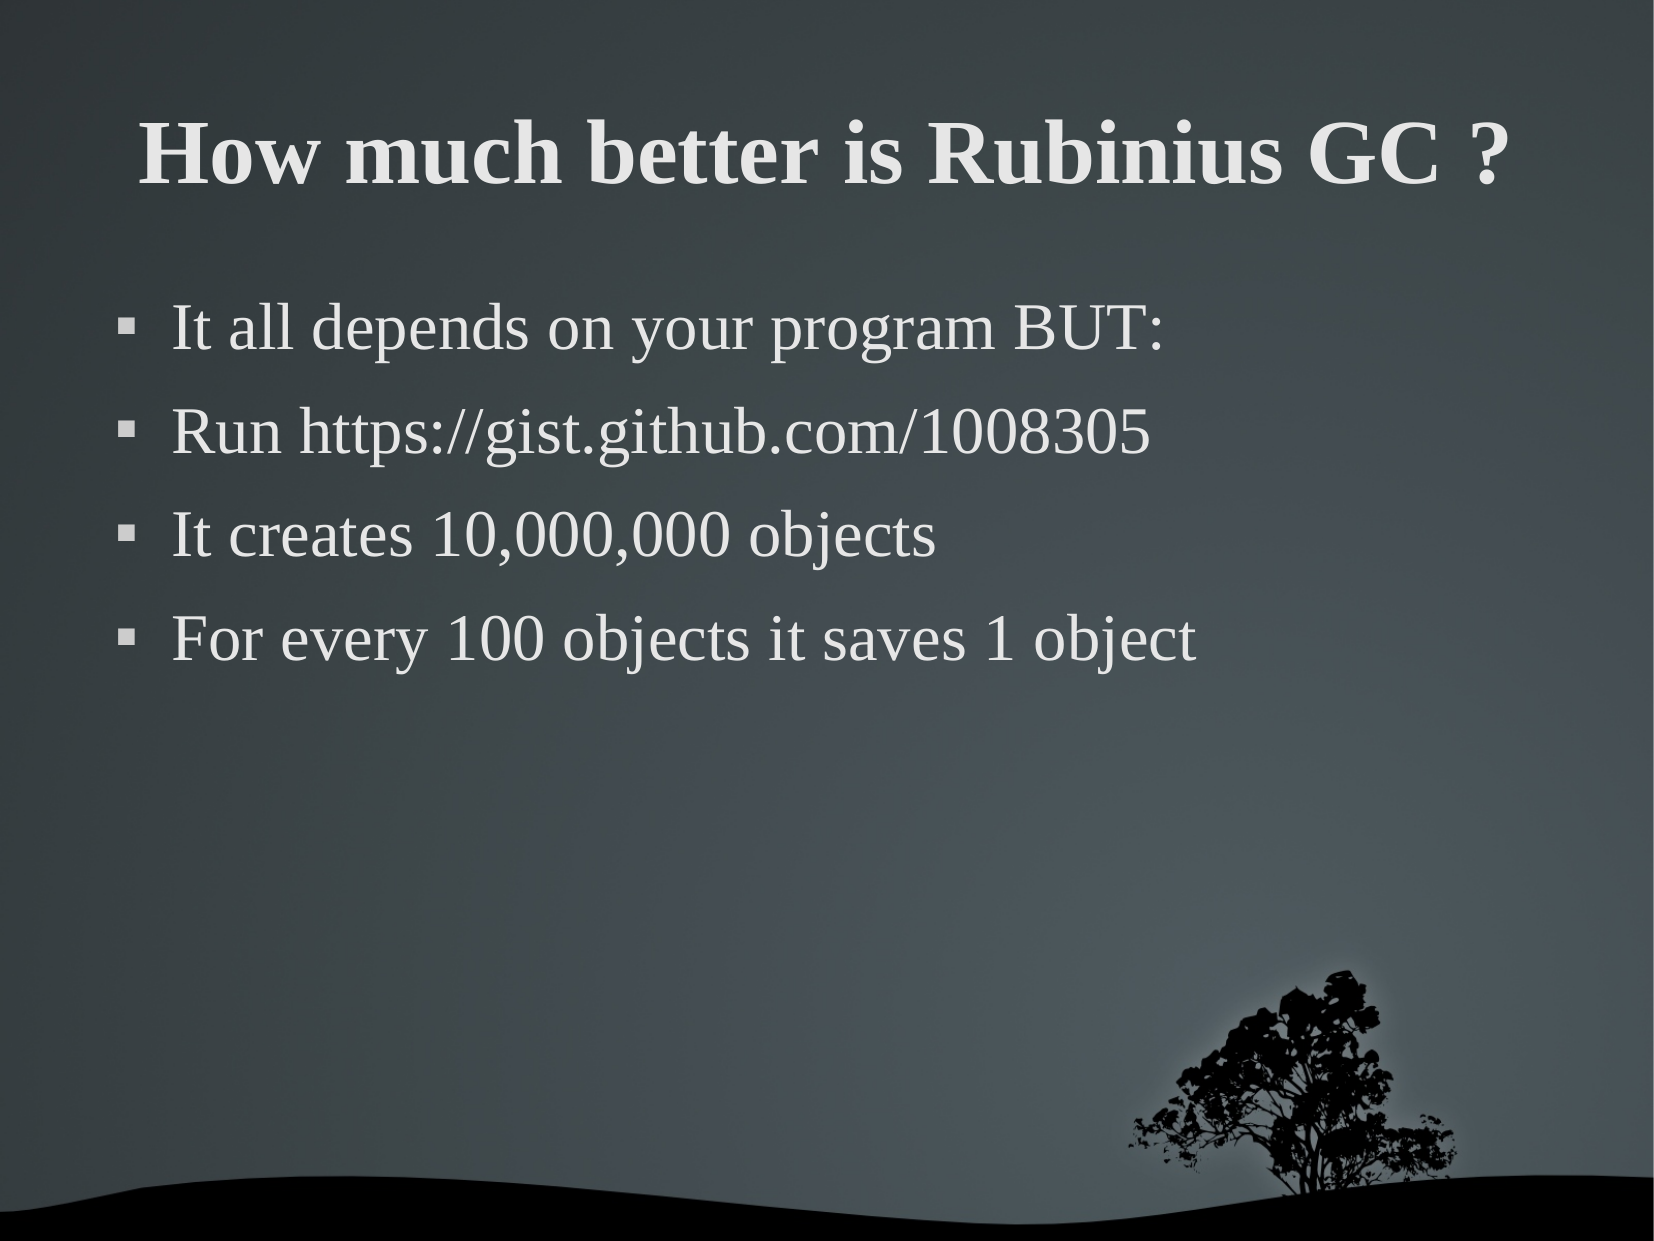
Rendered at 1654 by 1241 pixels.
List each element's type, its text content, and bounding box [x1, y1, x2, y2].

picture [0, 0, 1654, 1241]
list It all depends on your program BUT: Run https://gist.github.com/1008305 It creates 10,000,000 objects For every 100 objects it saves 1 object [82, 290, 1571, 1094]
title How much better is Rubinius GC ? [82, 56, 1571, 250]
